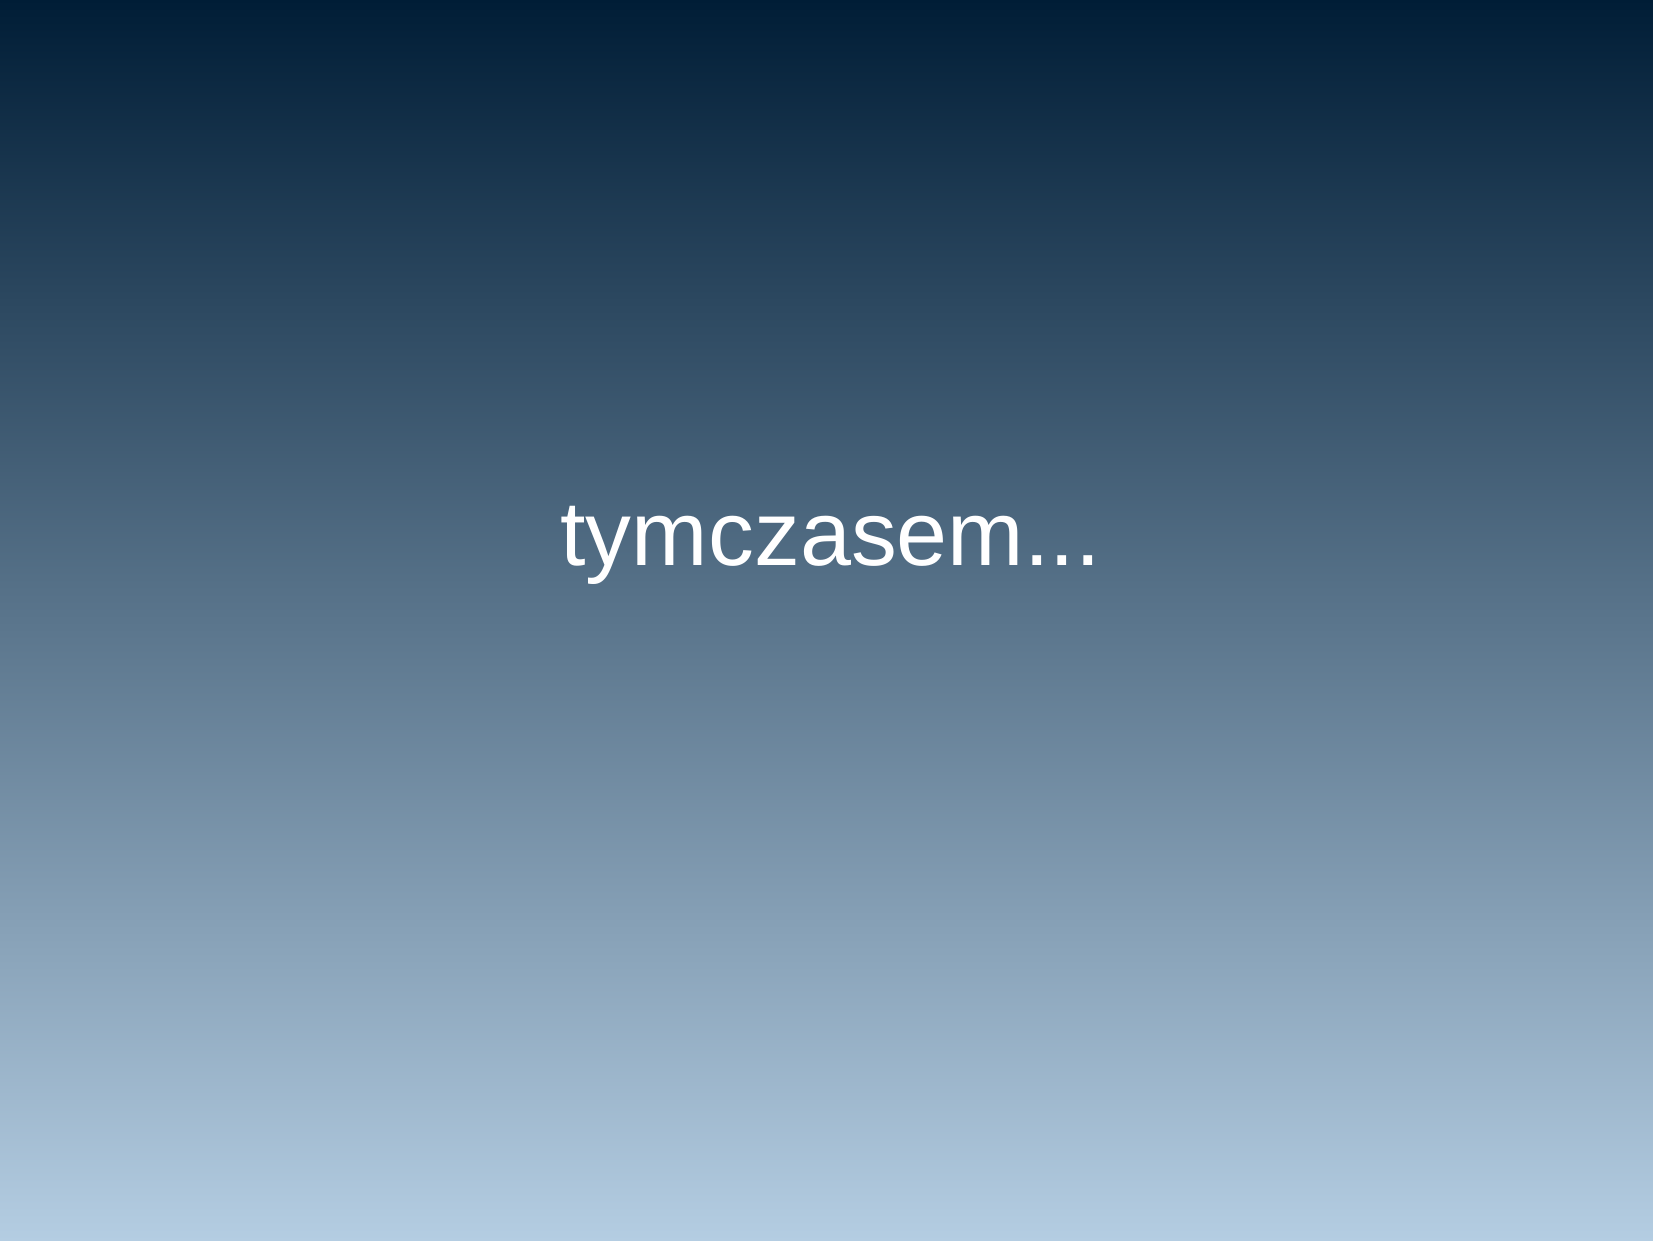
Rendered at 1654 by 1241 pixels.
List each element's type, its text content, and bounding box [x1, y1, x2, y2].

title tymczasem... [87, 430, 1576, 638]
